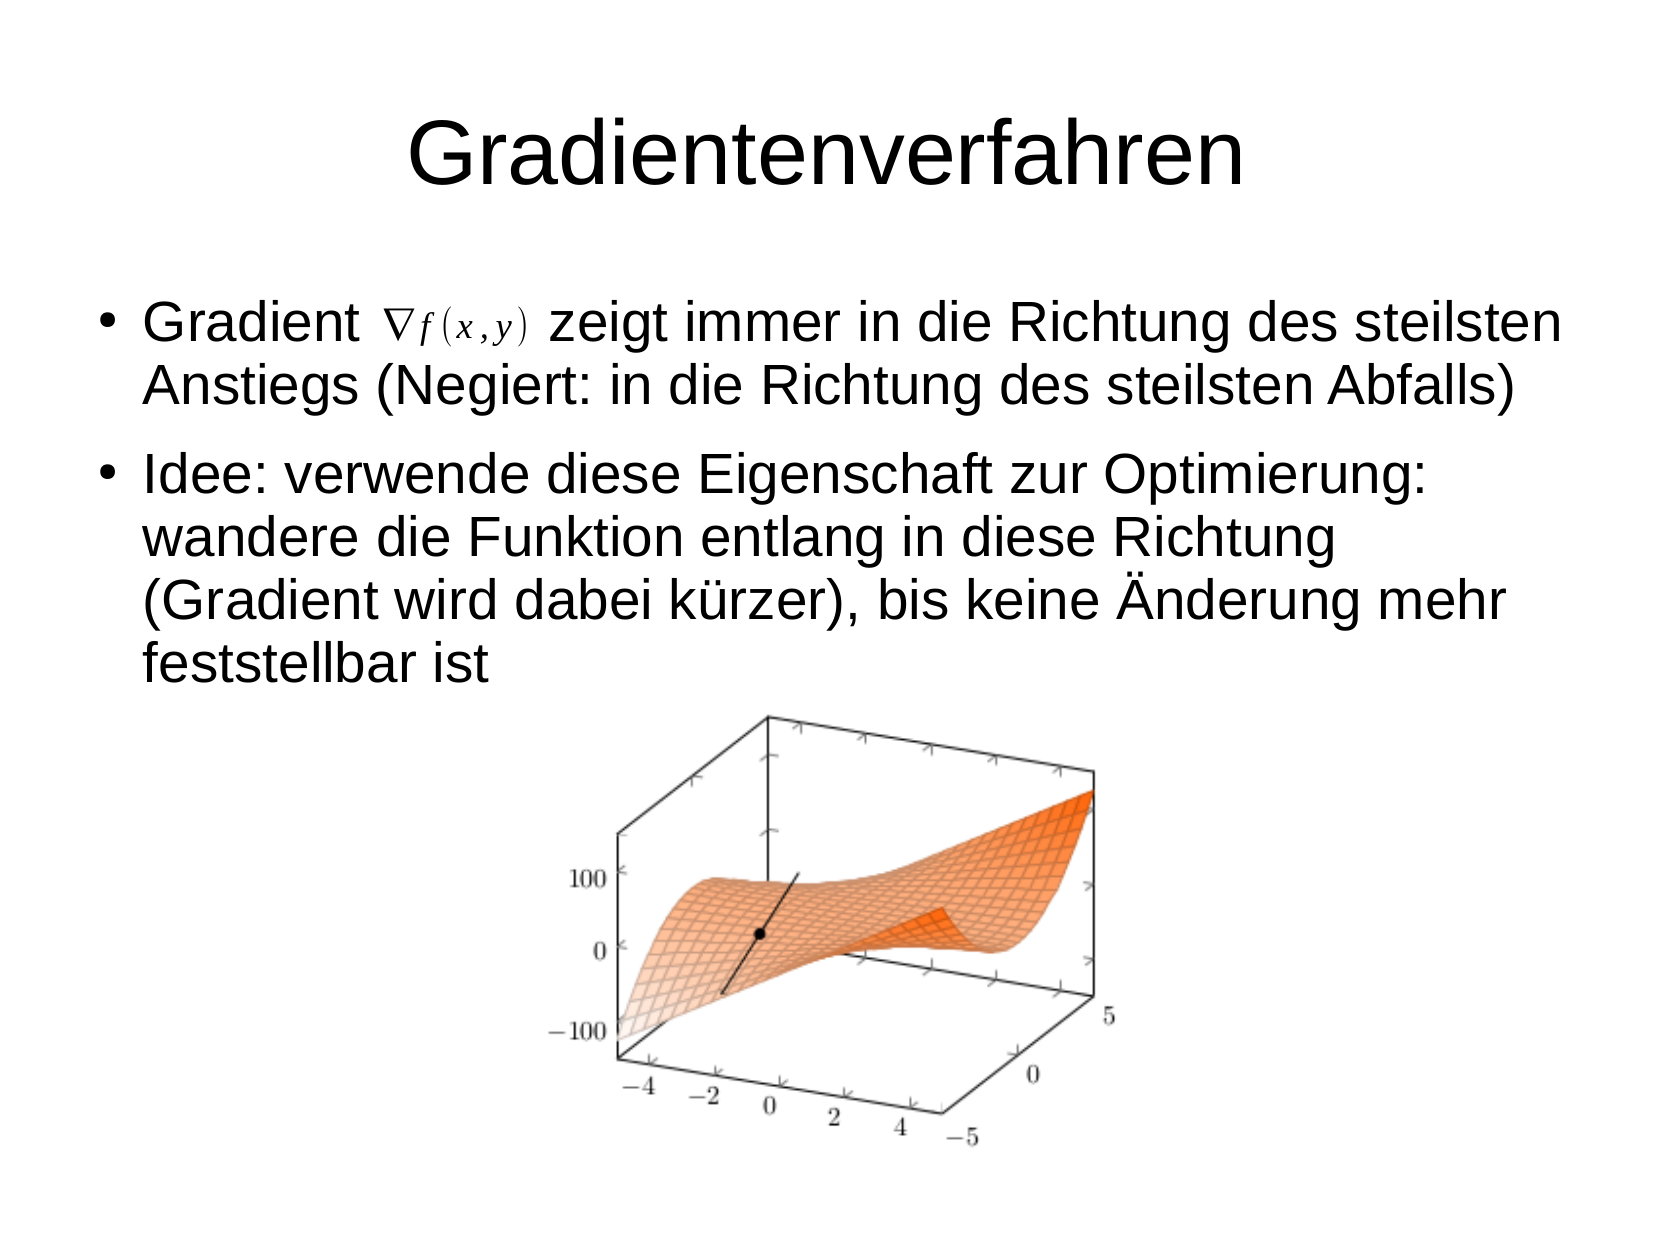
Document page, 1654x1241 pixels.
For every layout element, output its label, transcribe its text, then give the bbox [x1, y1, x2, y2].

picture [545, 696, 1146, 1173]
chart [372, 304, 538, 349]
list Gradient zeigt immer in die Richtung des steilsten Anstiegs (Negiert: in die Richtung des steilsten Abfalls) Idee: verwende diese Eigenschaft zur Optimierung: wandere die Funktion entlang in diese Richtung (Gradient wird dabei kürzer), bis keine Änderung mehr feststellbar ist [82, 290, 1571, 745]
title Gradientenverfahren [82, 49, 1571, 257]
